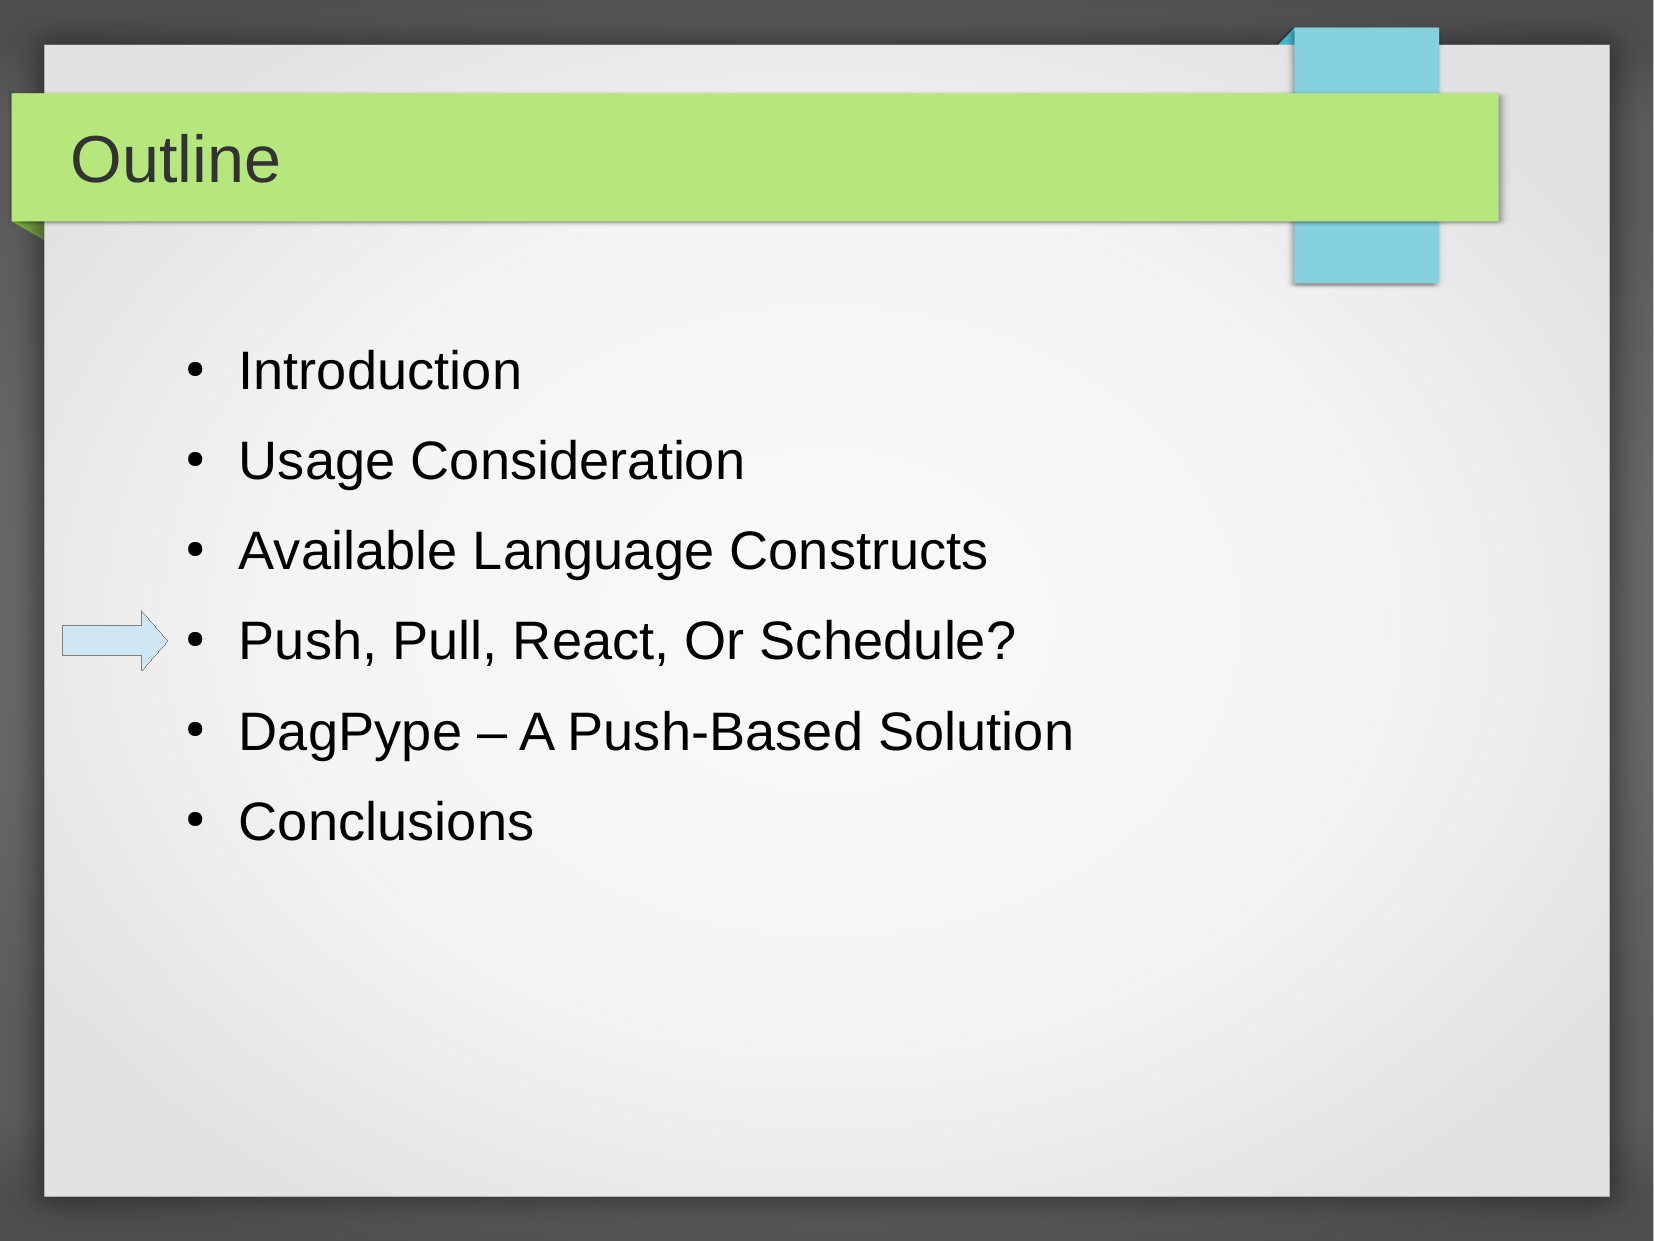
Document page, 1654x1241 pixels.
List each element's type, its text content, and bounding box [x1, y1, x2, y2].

list Introduction Usage Consideration Available Language Constructs Push, Pull, React, Or Schedule? DagPype – A Push-Based Solution Conclusions [167, 340, 1623, 1060]
picture [0, 0, 1654, 1241]
text_box [62, 610, 168, 671]
title Outline [70, 106, 1229, 213]
